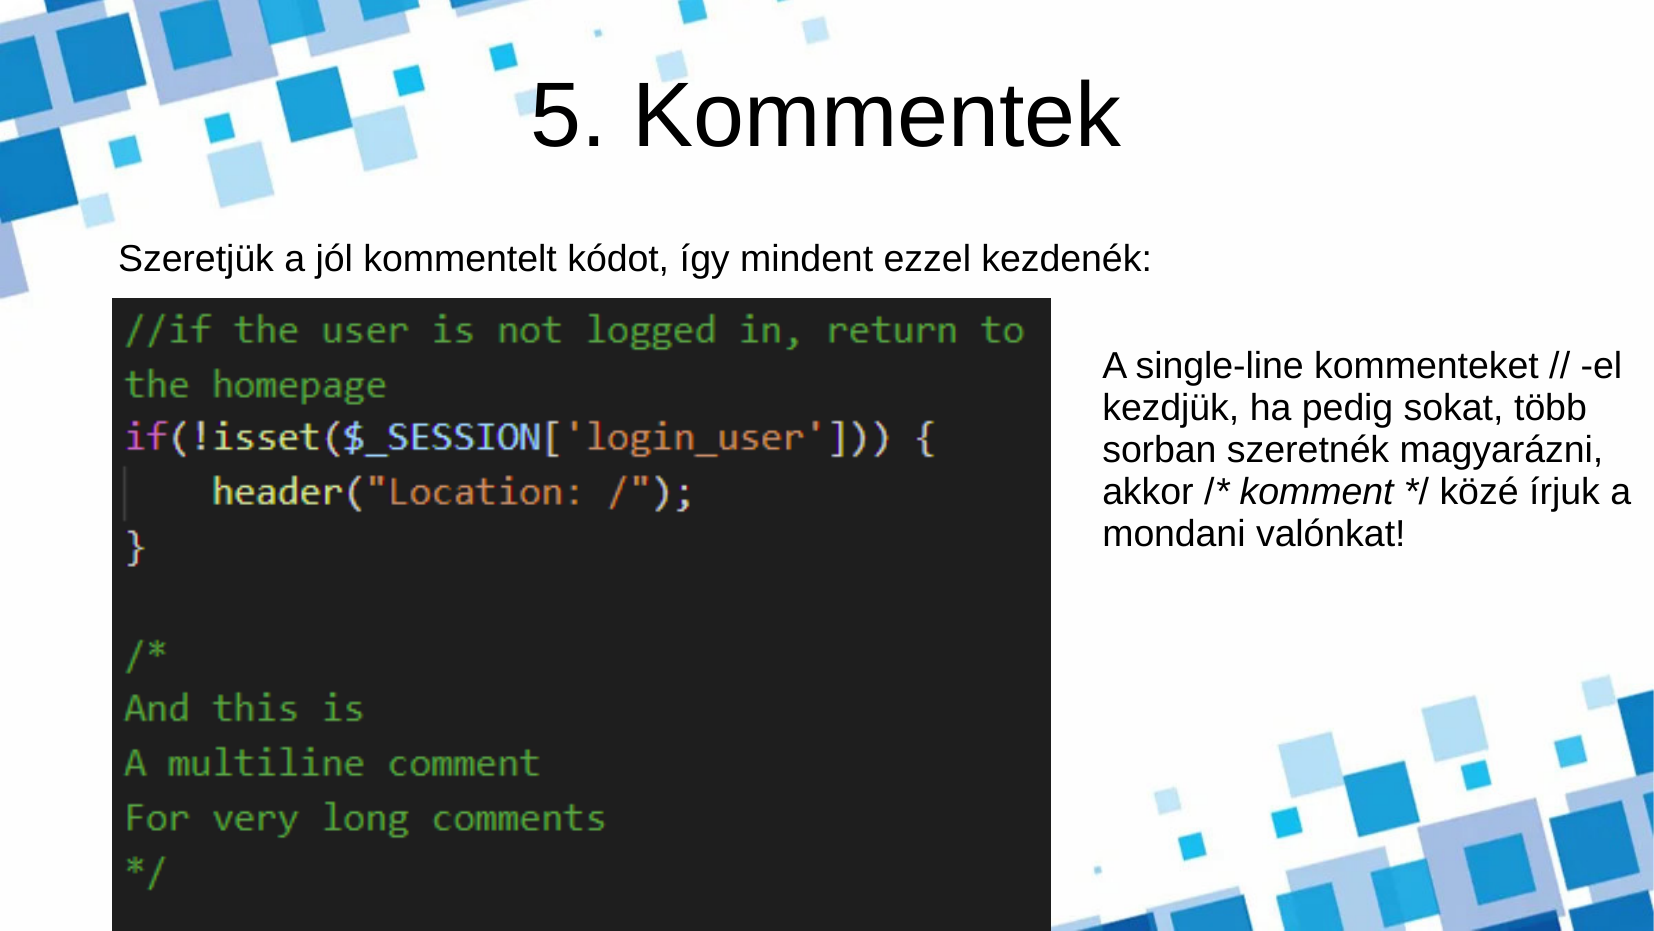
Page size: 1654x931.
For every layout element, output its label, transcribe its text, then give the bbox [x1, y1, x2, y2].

text_box A single-line kommenteket // -el kezdjük, ha pedig sokat, több sorban szeretnék magyarázni, akkor /* komment */ közé írjuk a mondani valónkat! [1087, 337, 1651, 563]
subtitle Szeretjük a jól kommentelt kódot, így mindent ezzel kezdenék: [82, 217, 1571, 301]
title 5. Kommentek [82, 37, 1571, 193]
picture [0, 0, 1654, 931]
